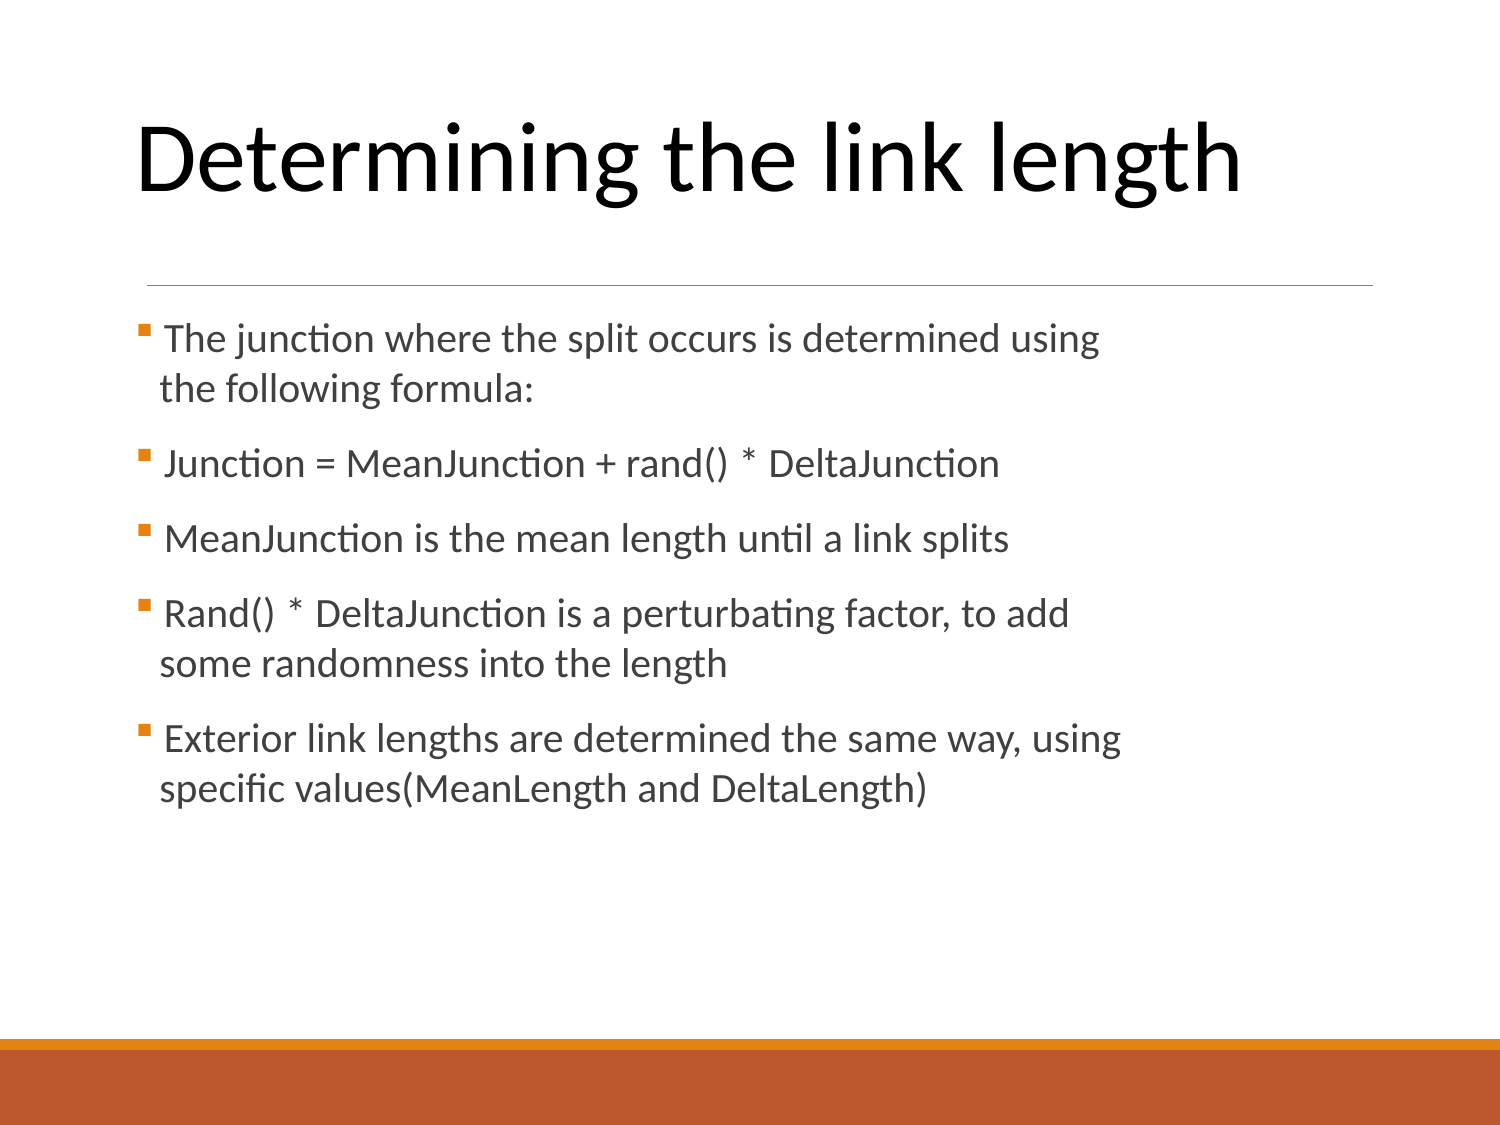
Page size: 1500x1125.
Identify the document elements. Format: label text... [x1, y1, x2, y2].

title Determining the link length [135, 47, 1373, 285]
list The junction where the split occurs is determined using the following formula: Junction = MeanJunction + rand() * DeltaJunction MeanJunction is the mean length until a link splits Rand() * DeltaJunction is a perturbating factor, to add some randomness into the length Exterior link lengths are determined the same way, using specific values(MeanLength and DeltaLength) [135, 302, 1373, 963]
